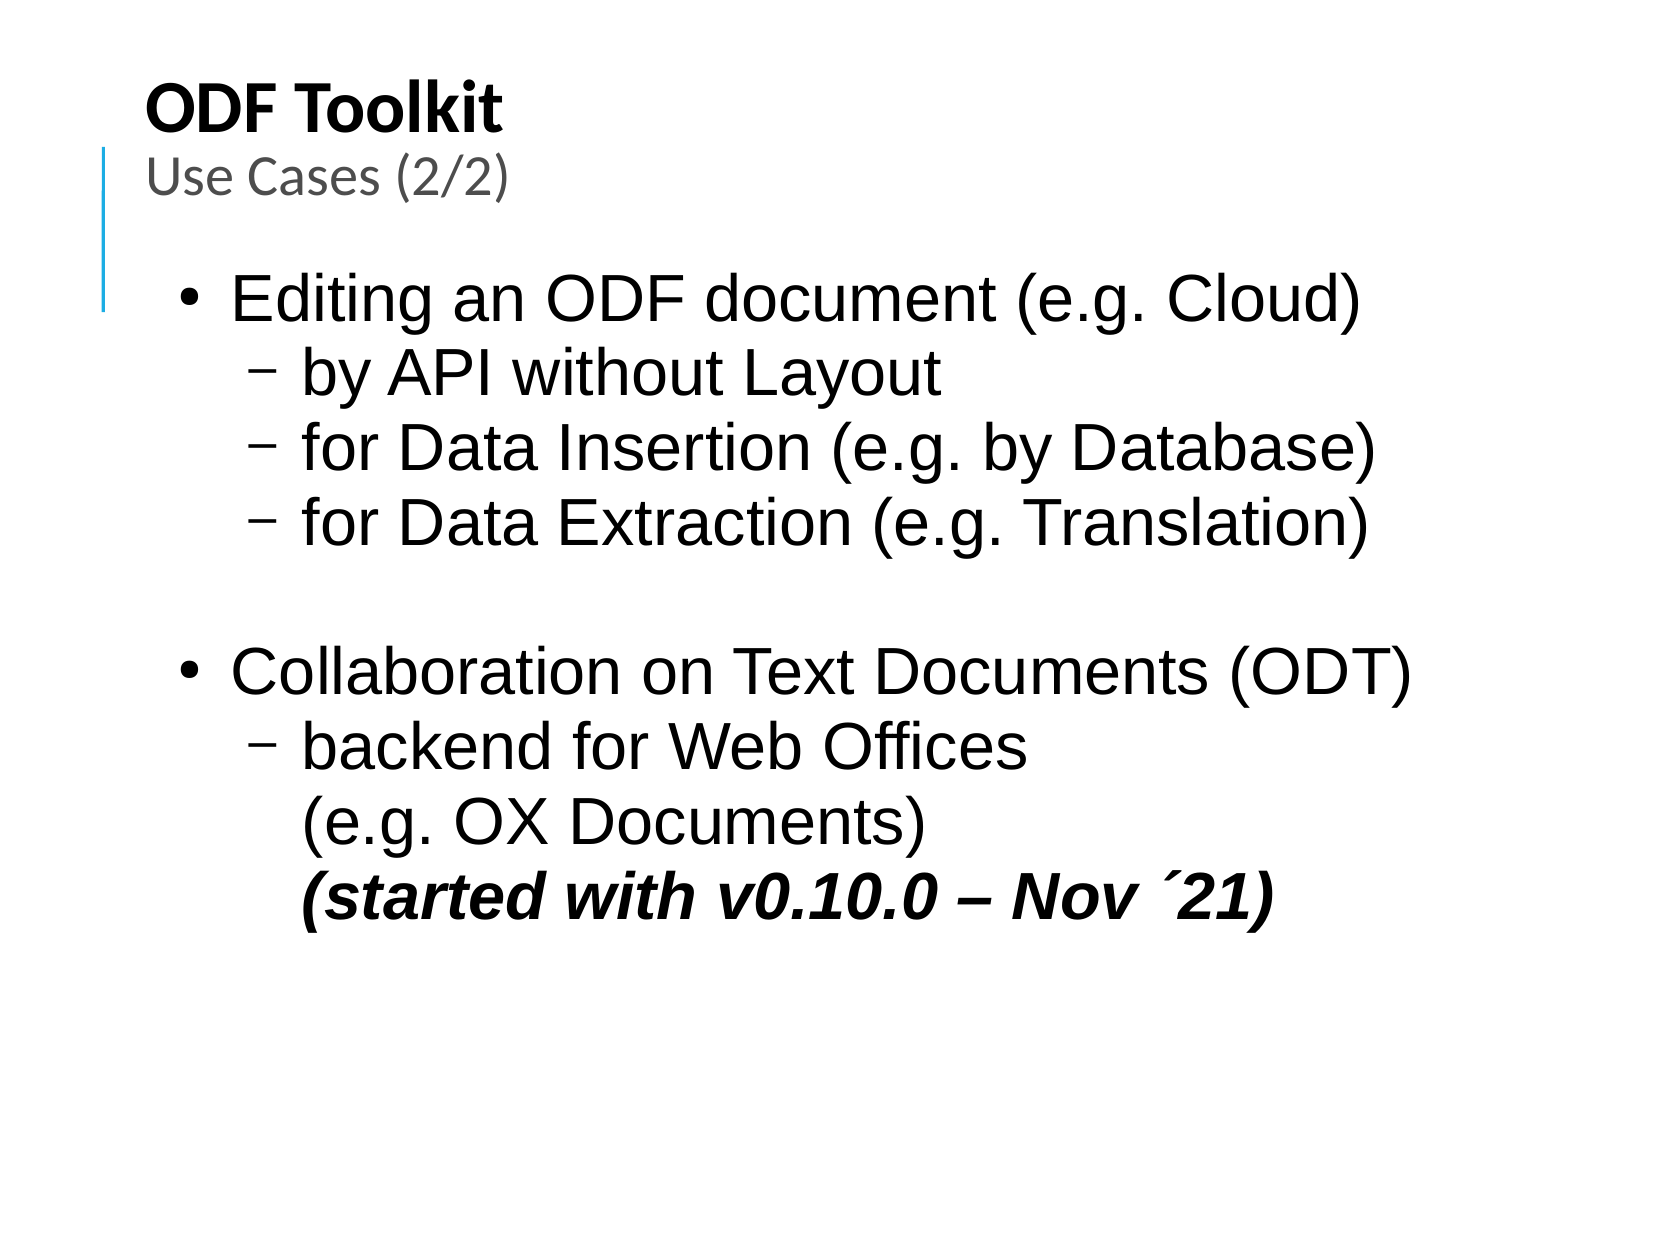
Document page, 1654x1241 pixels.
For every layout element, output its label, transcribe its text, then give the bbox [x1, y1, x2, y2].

text_box Editing an ODF document (e.g. Cloud) by API without Layout for Data Insertion (e.g. by Database) for Data Extraction (e.g. Translation) Collaboration on Text Documents (ODT) backend for Web Offices (e.g. OX Documents) (started with v0.10.0 – Nov ´21) [145, 253, 1575, 1240]
title ODF Toolkit Use Cases (2/2) [145, 67, 1388, 220]
